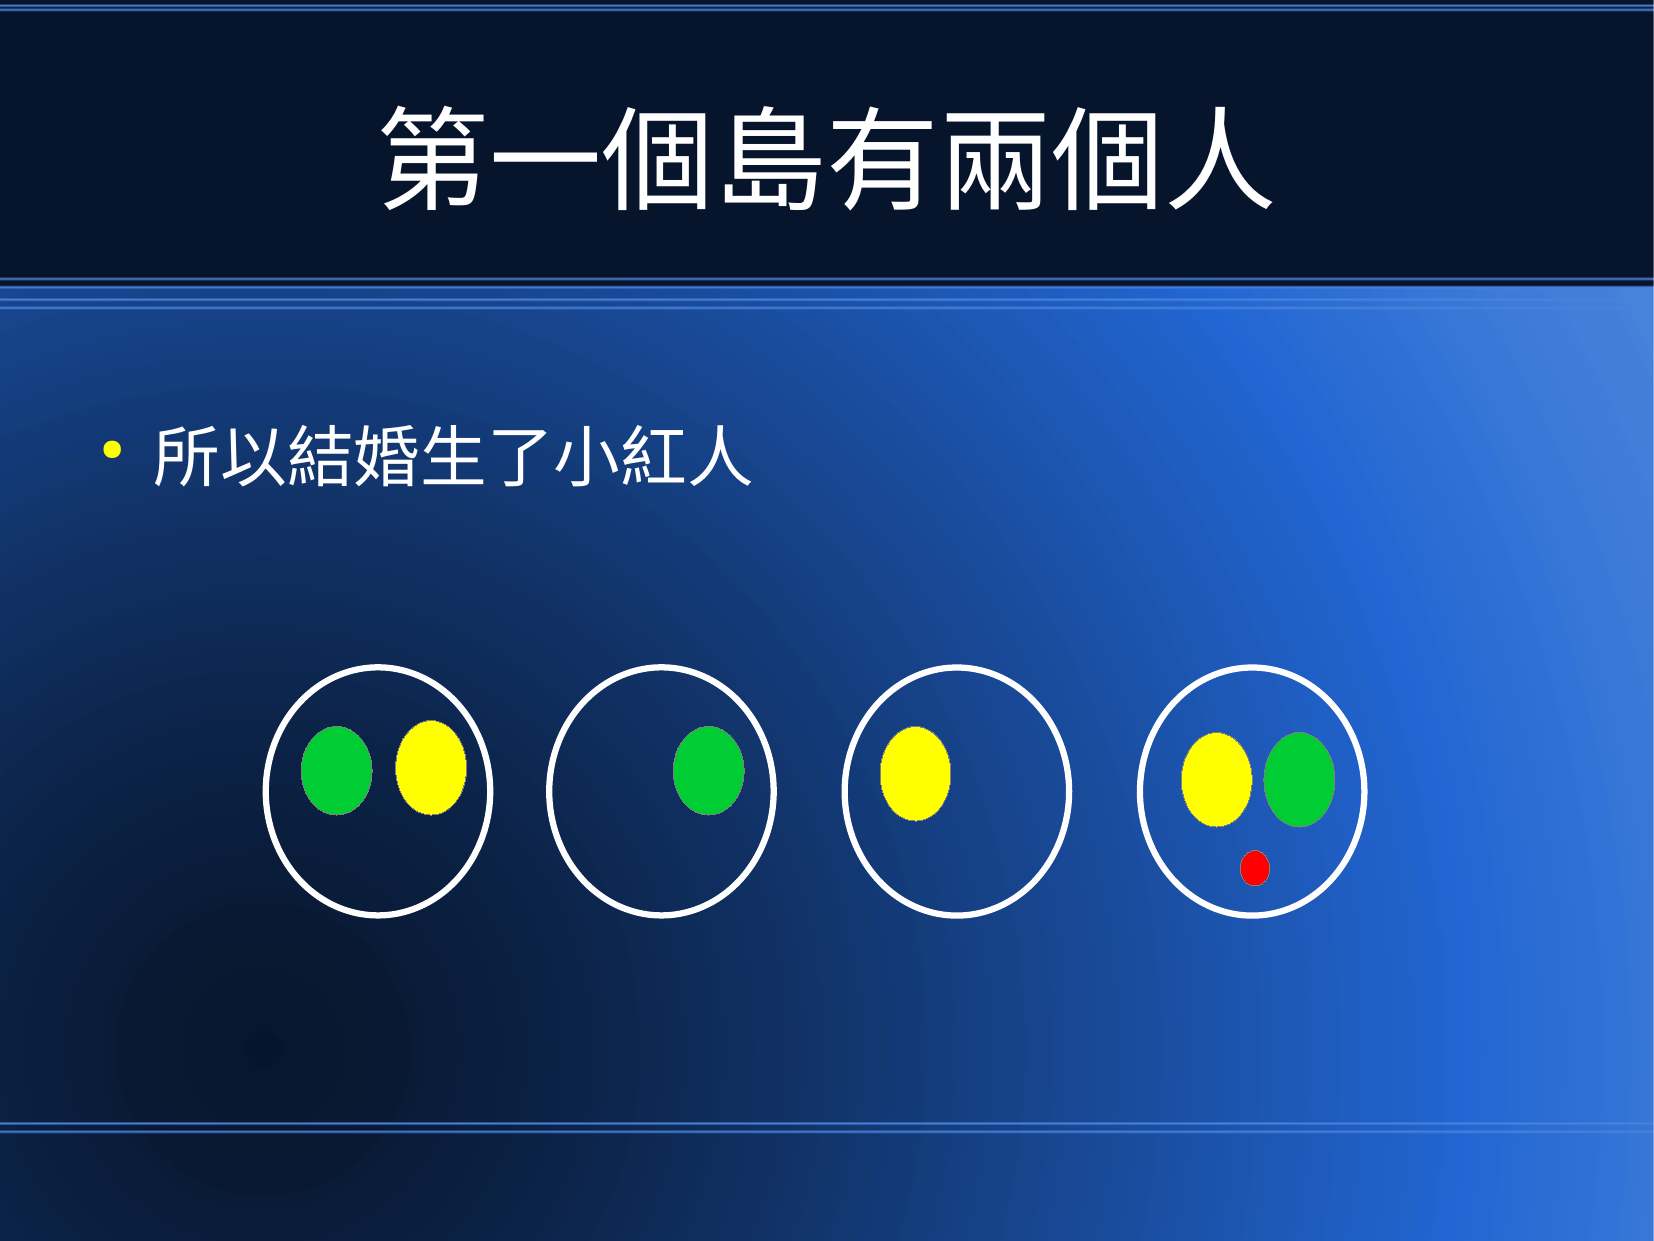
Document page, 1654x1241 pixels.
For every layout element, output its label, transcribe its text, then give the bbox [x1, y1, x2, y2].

text_box [1263, 732, 1335, 828]
title 第一個島有兩個人 [82, 49, 1571, 257]
text_box [301, 726, 373, 816]
list 所以結婚生了小紅人 [82, 355, 1571, 1241]
text_box [1240, 850, 1270, 886]
text_box [395, 720, 467, 816]
picture [0, 0, 1654, 1241]
text_box [673, 726, 745, 816]
text_box [880, 726, 951, 822]
text_box [1181, 732, 1253, 828]
